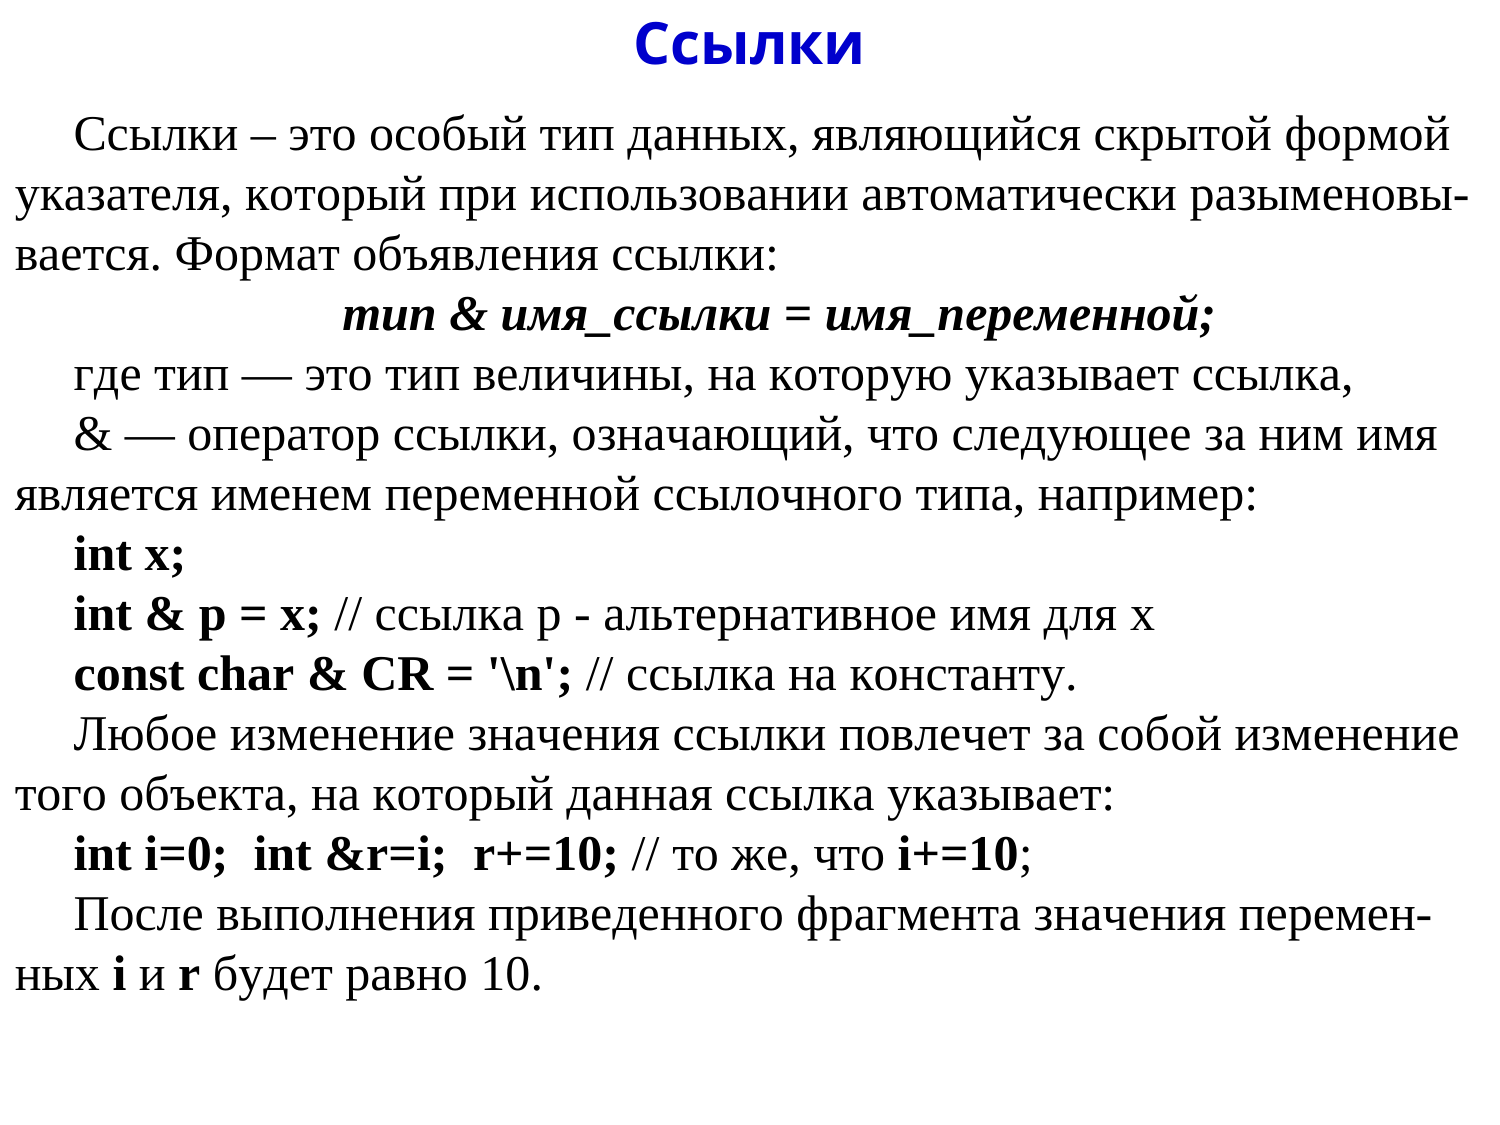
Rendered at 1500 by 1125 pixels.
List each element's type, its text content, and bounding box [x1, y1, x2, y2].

text_box Ссылки – это особый тип данных, являющийся скрытой формой указателя, который при использовании автоматически разыменовы-вается. Формат объявления ссылки: тип & имя_ссылки = имя_переменной; где тип — это тип величины, на которую указывает ссылка, & — оператор ссылки, означающий, что следующее за ним имя является именем переменной ссылочного типа, например: int x; int & p = x; // ссылка p - альтернативное имя для x const char & CR = '\n'; // ссылка на константу. Любое изменение значения ссылки повлечет за собой изменение того объекта, на который данная ссылка указывает: int i=0; int &r=i; r+=10; // то же, что i+=10; После выполнения приведенного фрагмента значения перемен-ных i и r будет равно 10. [0, 92, 1500, 1009]
text_box Ссылки [0, 0, 1500, 83]
